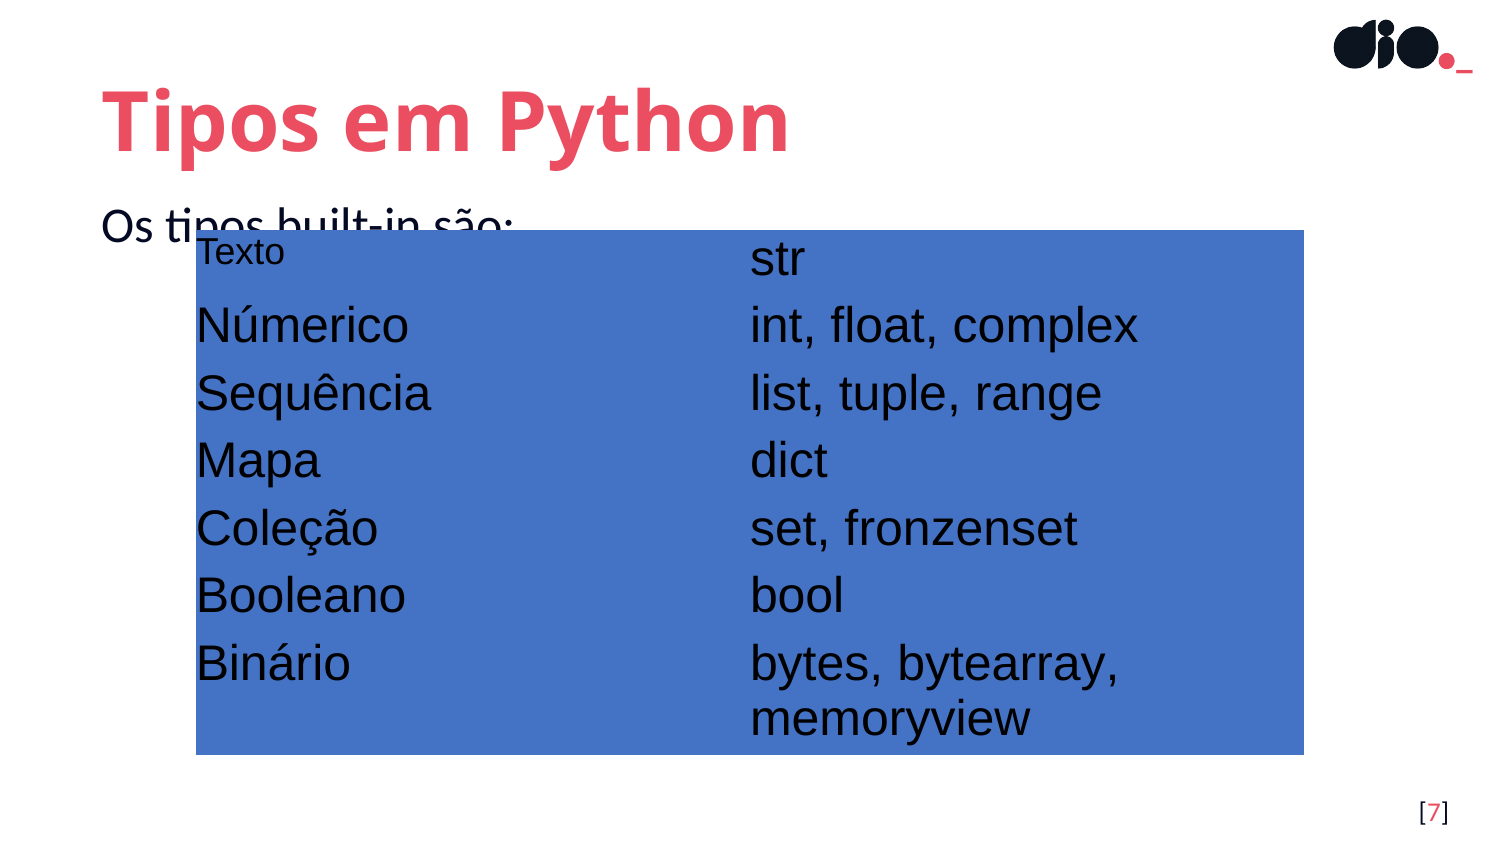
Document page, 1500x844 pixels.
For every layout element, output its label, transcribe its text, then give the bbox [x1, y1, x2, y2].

table_cell Númerico [196, 298, 750, 365]
table_cell dict [750, 433, 1304, 500]
table_cell bool [750, 567, 1304, 635]
table_cell set, fronzenset [750, 500, 1304, 567]
table_cell Booleano [196, 567, 750, 635]
table_cell bytes, bytearray, memoryview [750, 635, 1304, 755]
table_cell Mapa [196, 433, 750, 500]
table_header str [750, 230, 1304, 298]
table_header Texto [196, 230, 750, 298]
table_cell Sequência [196, 365, 750, 433]
text_box Tipos em Python [86, 38, 1402, 177]
table_cell int, float, complex [750, 298, 1304, 365]
text_box [] [1403, 779, 1494, 844]
table_cell list, tuple, range [750, 365, 1304, 433]
table_cell Binário [196, 635, 750, 755]
table_cell Coleção [196, 500, 750, 567]
text_box Os tipos built-in são: [86, 177, 1402, 675]
